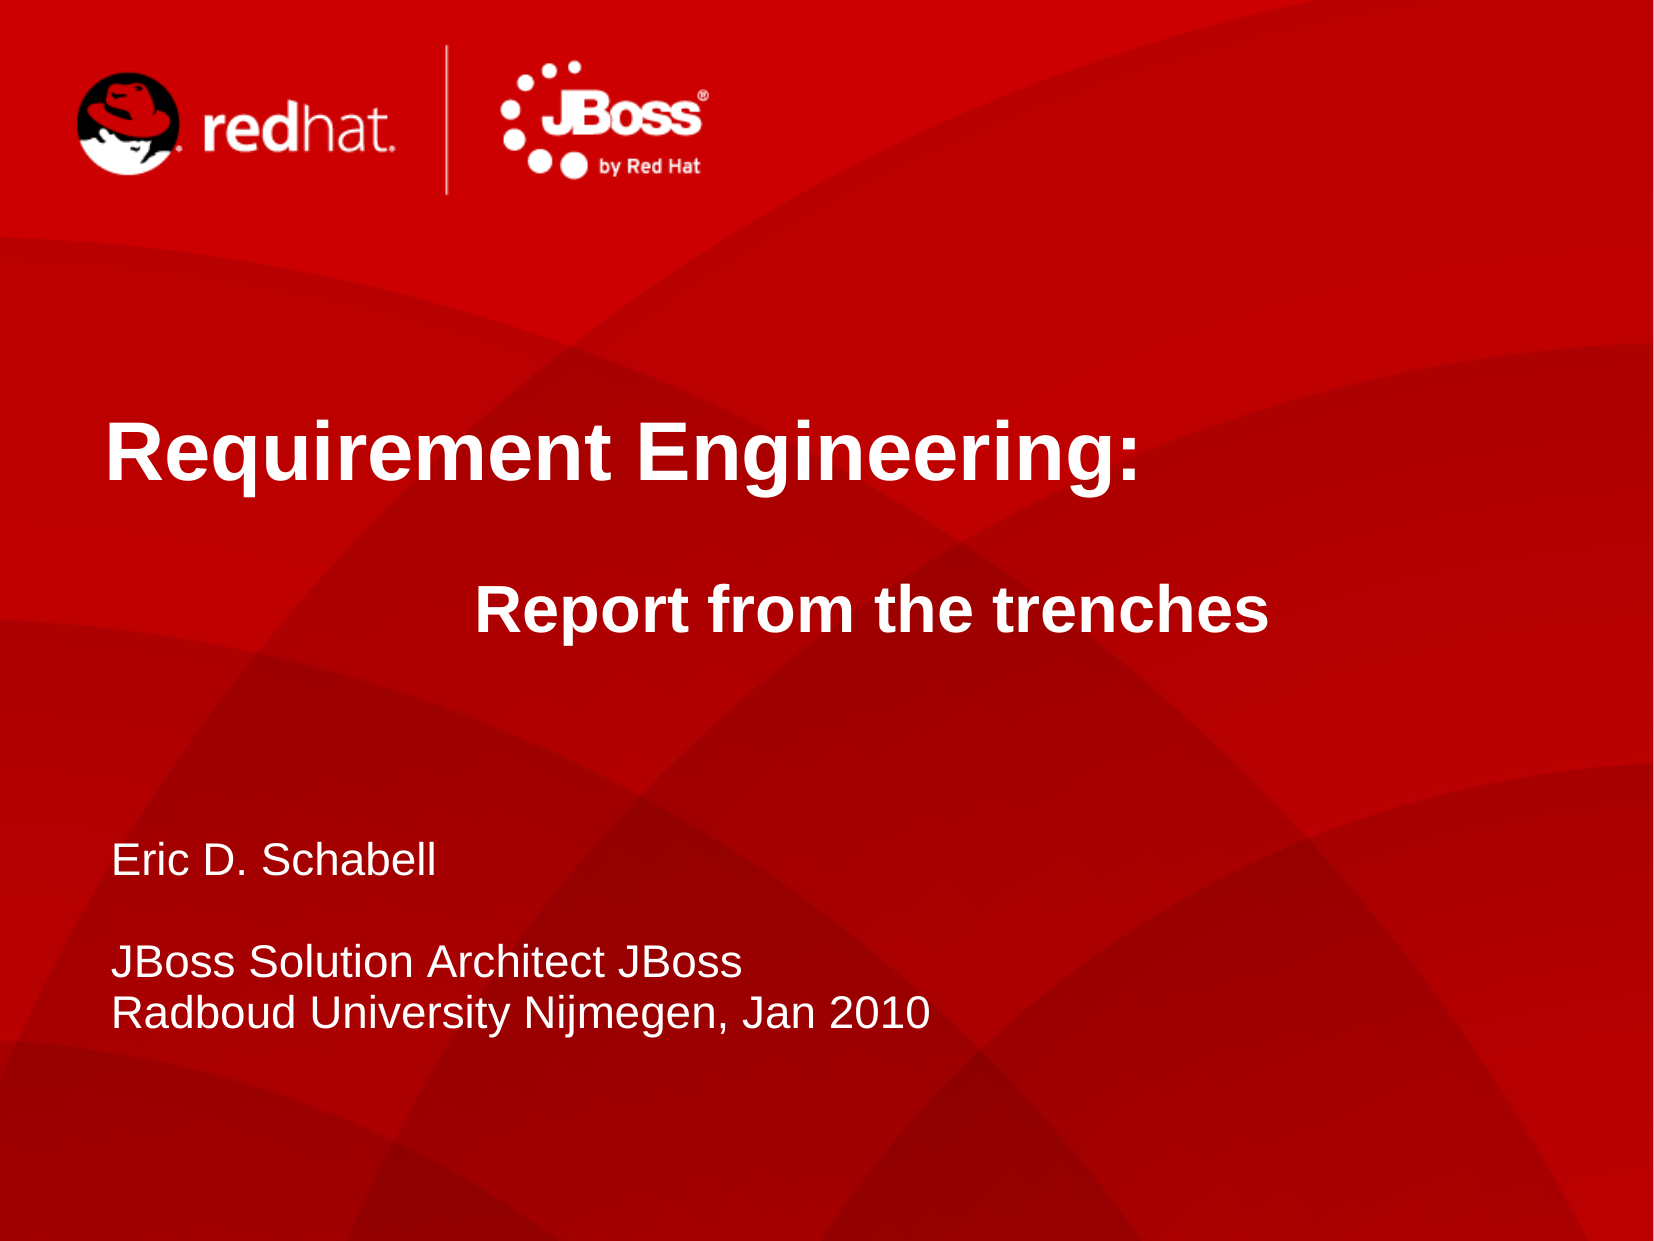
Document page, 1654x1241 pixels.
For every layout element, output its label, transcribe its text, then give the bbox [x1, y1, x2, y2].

text_box Requirement Engineering: Report from the trenches [104, 405, 1642, 526]
text_box Eric D. Schabell JBoss Solution Architect JBoss Radboud University Nijmegen, Jan 2010 [110, 832, 1071, 1144]
picture [0, 0, 1654, 1241]
